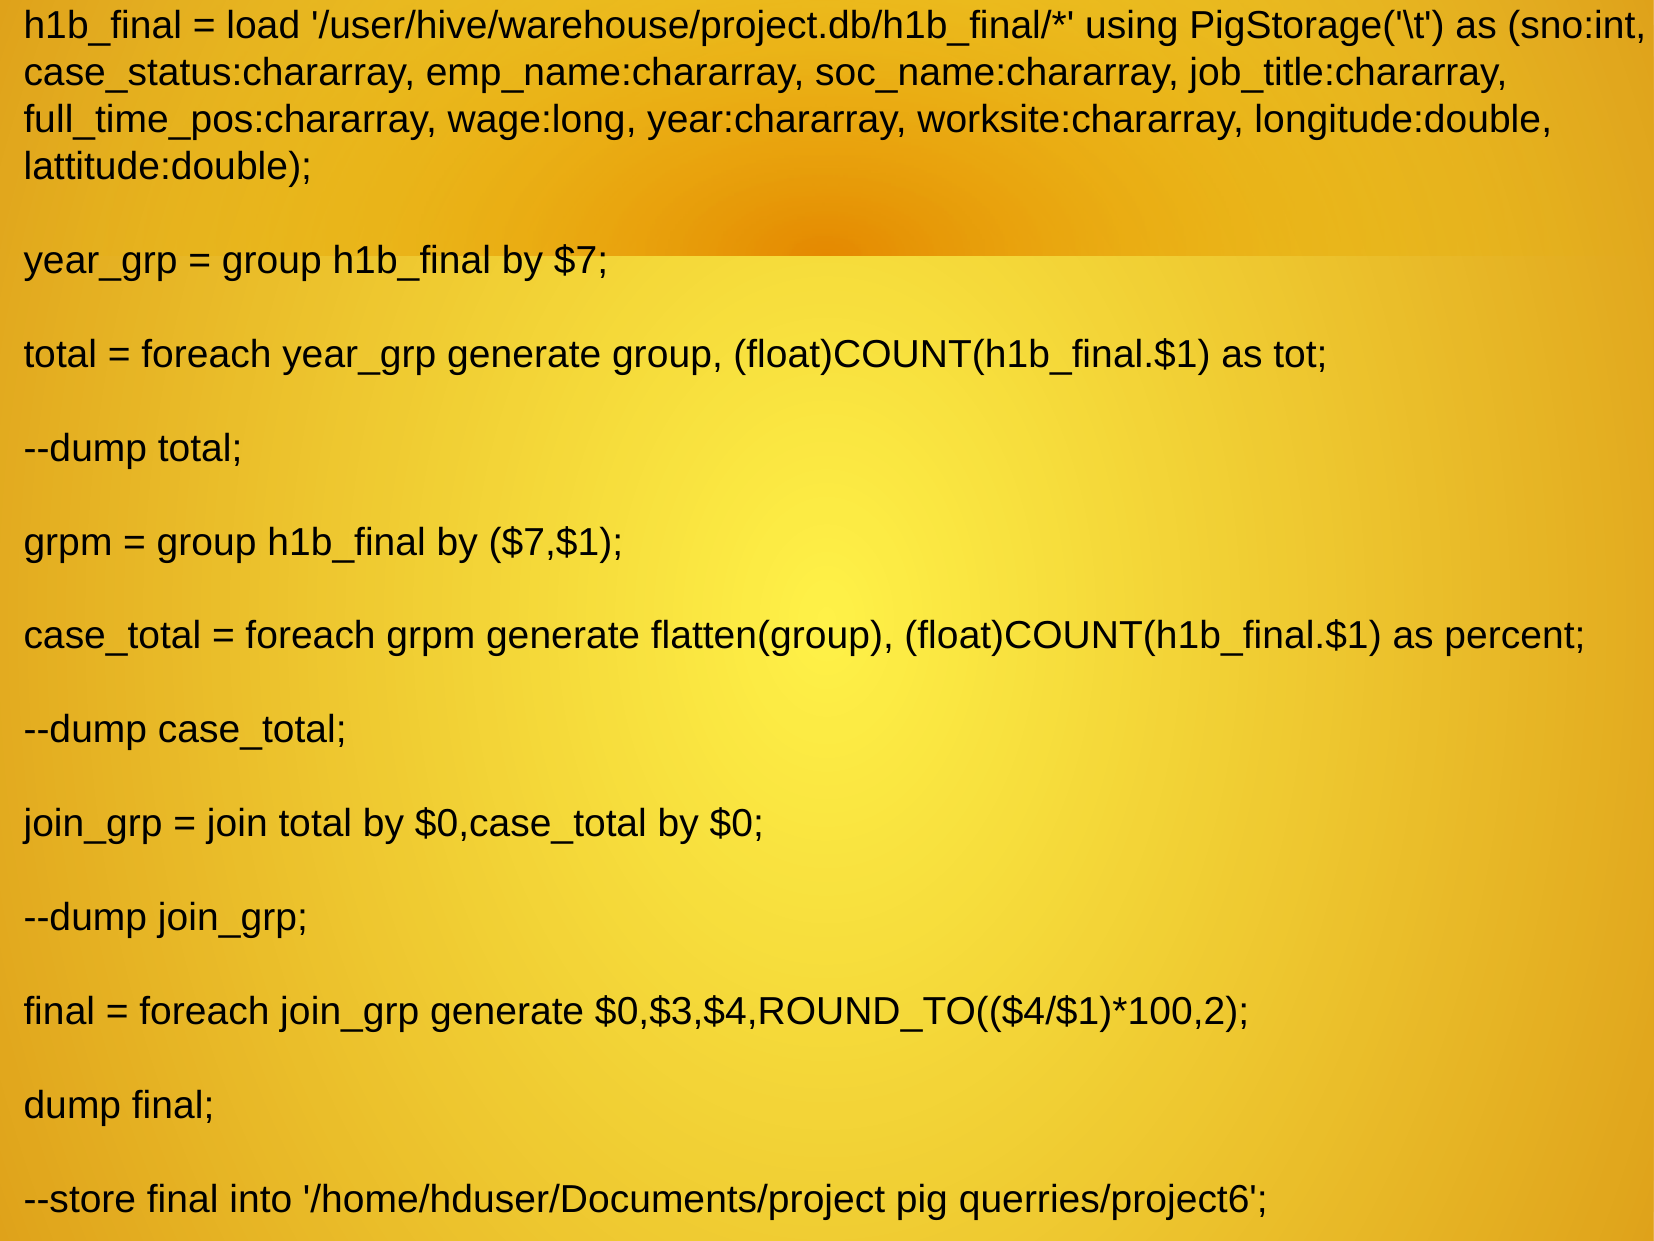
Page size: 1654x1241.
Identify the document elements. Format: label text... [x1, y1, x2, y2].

list h1b_final = load '/user/hive/warehouse/project.db/h1b_final/*' using PigStorage('\t') as (sno:int, case_status:chararray, emp_name:chararray, soc_name:chararray, job_title:chararray, full_time_pos:chararray, wage:long, year:chararray, worksite:chararray, longitude:double, lattitude:double); year_grp = group h1b_final by $7; total = foreach year_grp generate group, (float)COUNT(h1b_final.$1) as tot; --dump total; grpm = group h1b_final by ($7,$1); case_total = foreach grpm generate flatten(group), (float)COUNT(h1b_final.$1) as percent; --dump case_total; join_grp = join total by $0,case_total by $0; --dump join_grp; final = foreach join_grp generate $0,$3,$4,ROUND_TO(($4/$1)*100,2); dump final; --store final into '/home/hduser/Documents/project pig querries/project6'; [23, 0, 1654, 1229]
